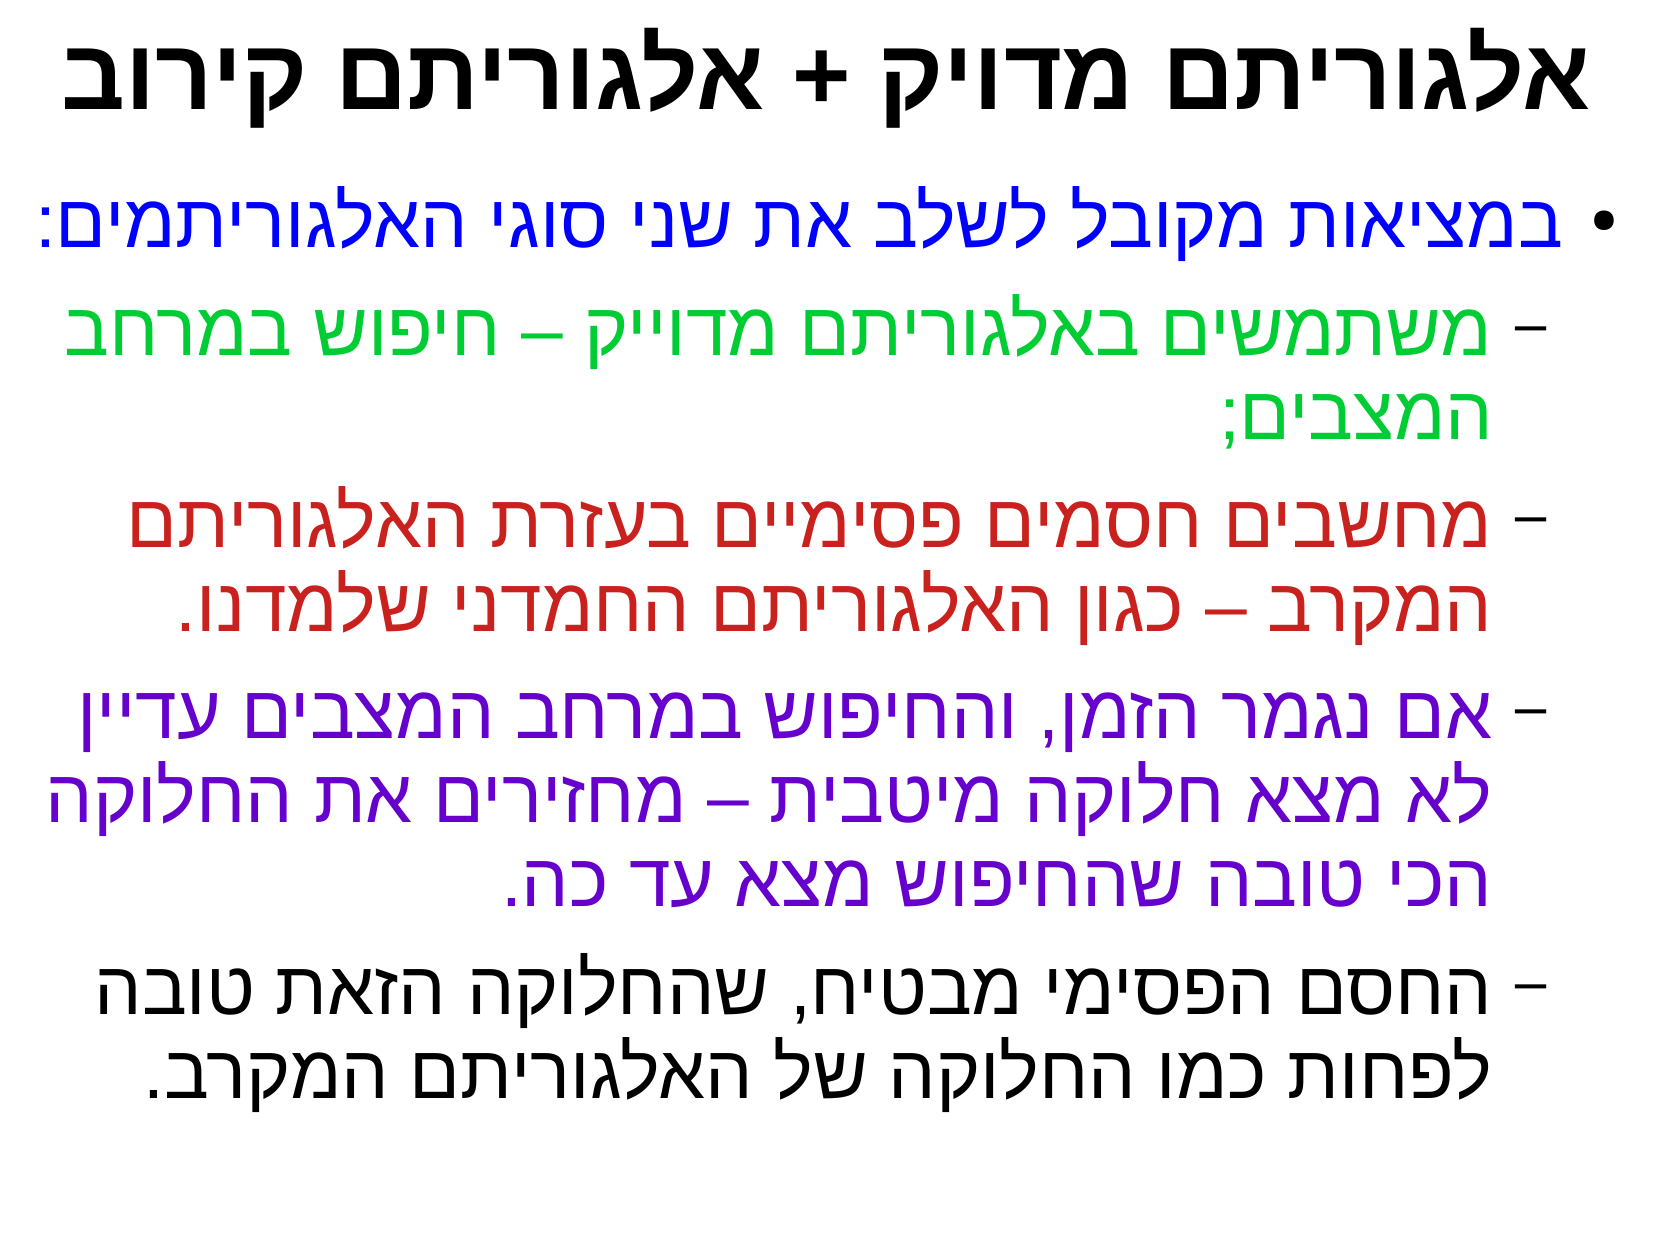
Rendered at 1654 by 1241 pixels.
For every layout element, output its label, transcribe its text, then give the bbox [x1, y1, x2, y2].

list במציאות מקובל לשלב את שני סוגי האלגוריתמים: משתמשים באלגוריתם מדוייק – חיפוש במרחב המצבים; מחשבים חסמים פסימיים בעזרת האלגוריתם המקרב – כגון האלגוריתם החמדני שלמדנו. אם נגמר הזמן, והחיפוש במרחב המצבים עדיין לא מצא חלוקה מיטבית – מחזירים את החלוקה הכי טובה שהחיפוש מצא עד כה. החסם הפסימי מבטיח, שהחלוקה הזאת טובה לפחות כמו החלוקה של האלגוריתם המקרב. [0, 180, 1636, 1186]
title אלגוריתם מדויק + אלגוריתם קירוב [0, 0, 1654, 151]
